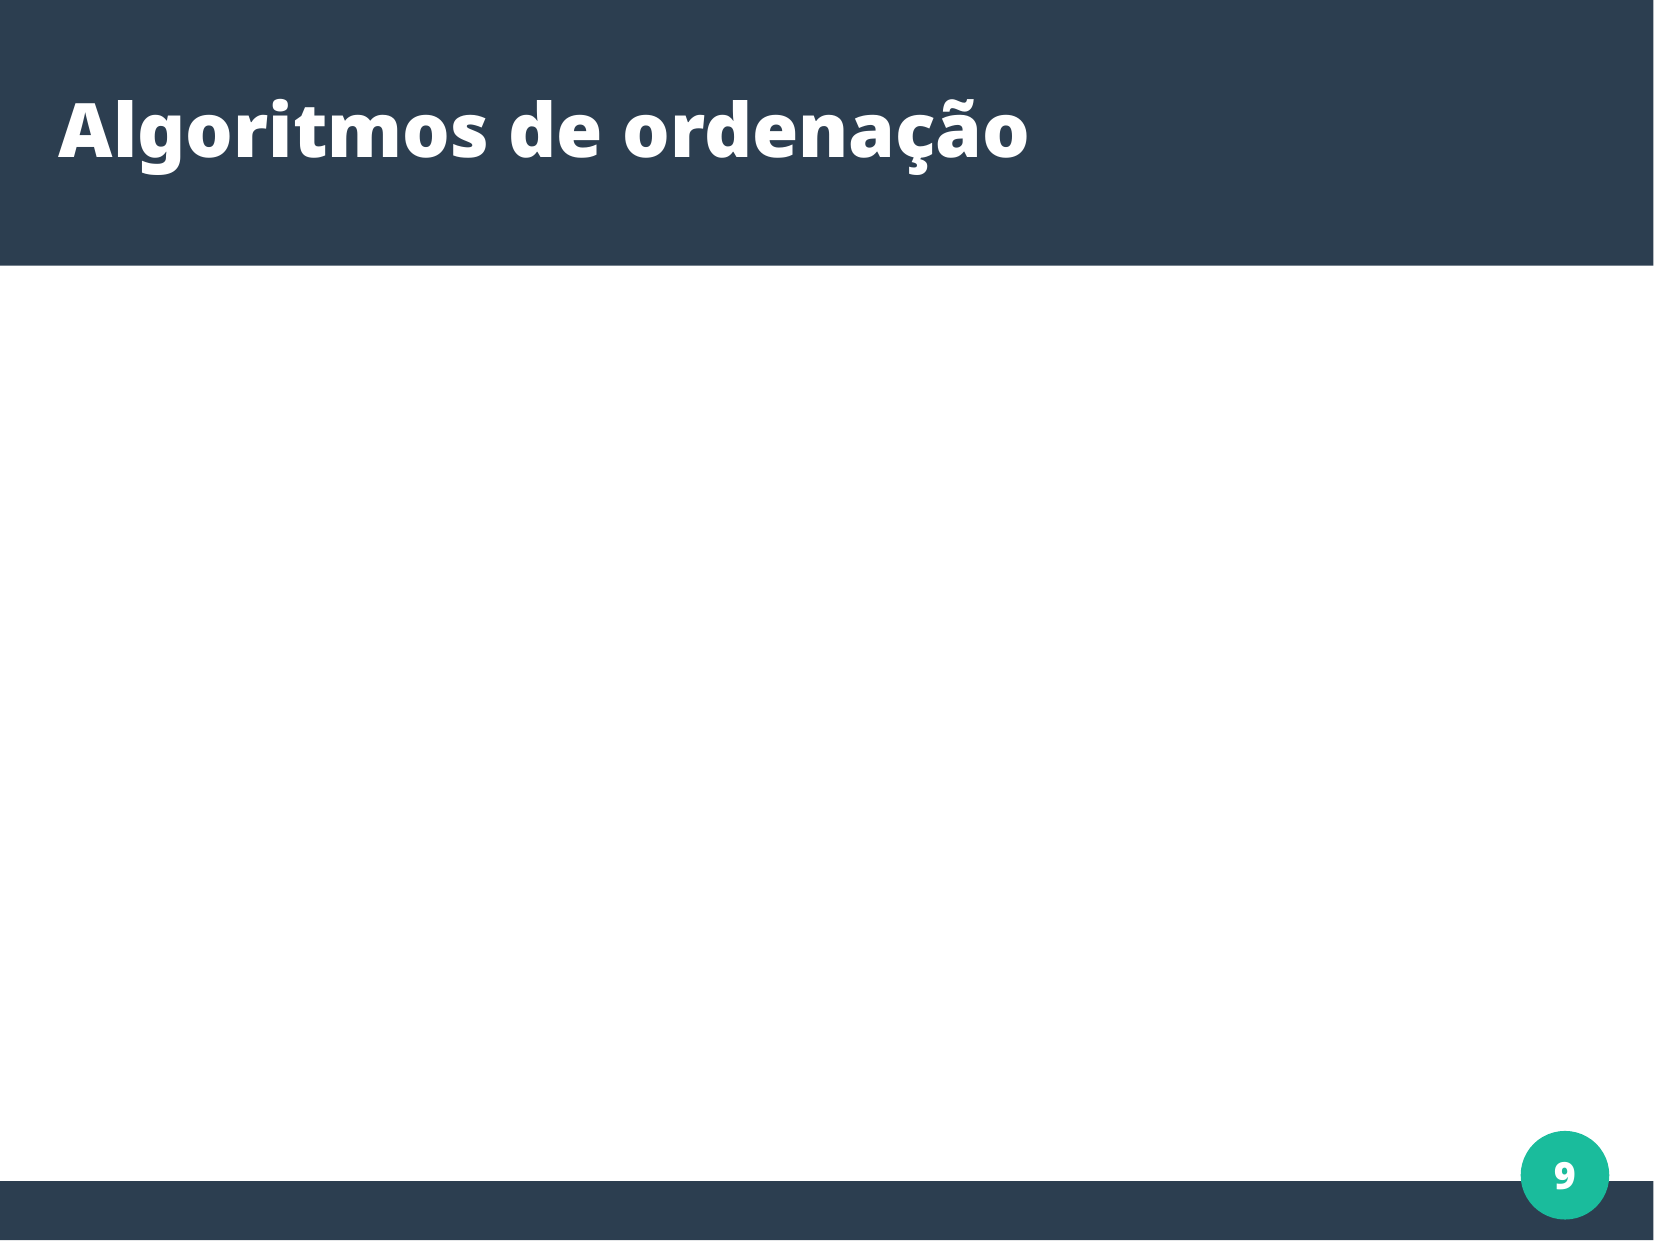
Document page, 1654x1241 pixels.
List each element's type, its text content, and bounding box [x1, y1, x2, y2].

title Algoritmos de ordenação [59, 49, 1595, 207]
